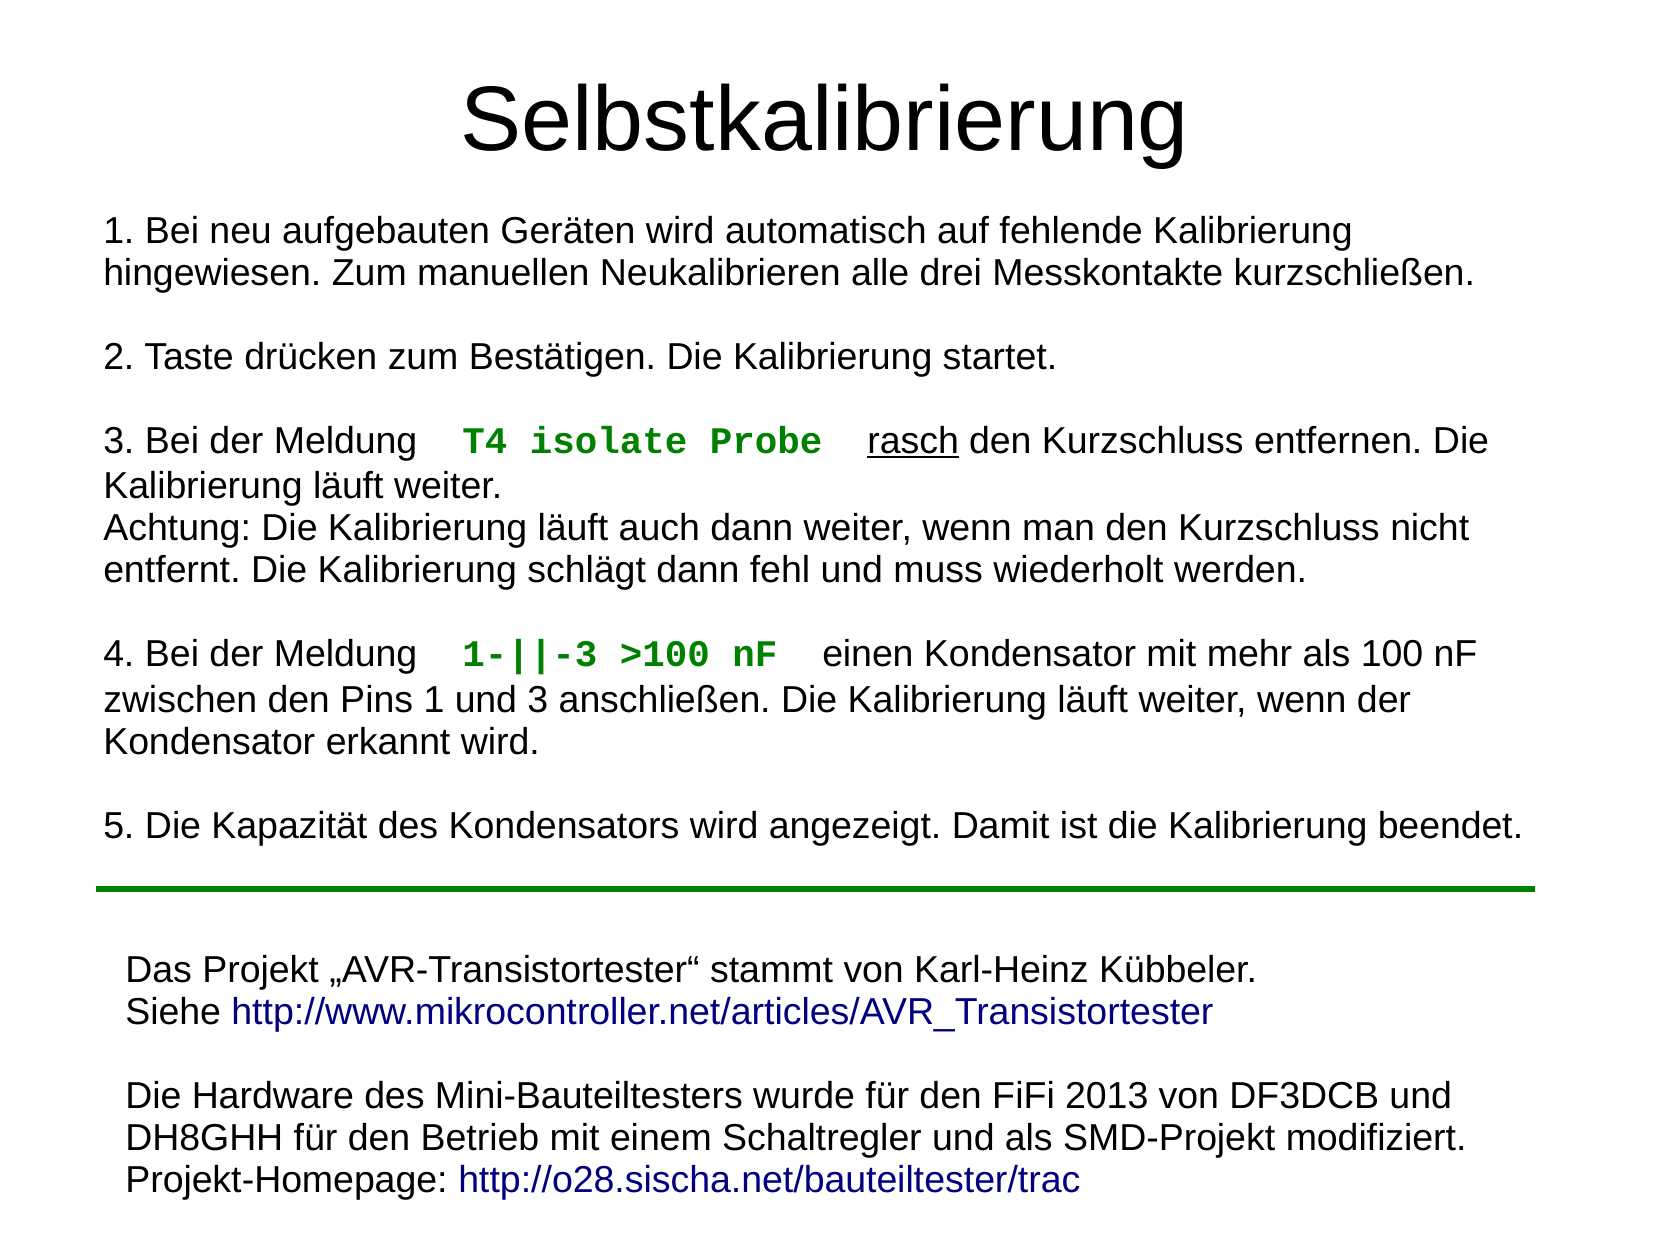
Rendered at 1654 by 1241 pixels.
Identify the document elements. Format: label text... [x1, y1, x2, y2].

text_box Das Projekt „AVR-Transistortester“ stammt von Karl-Heinz Kübbeler. Siehe http://www.mikrocontroller.net/articles/AVR_Transistortester Die Hardware des Mini-Bauteiltesters wurde für den FiFi 2013 von DF3DCB und DH8GHH für den Betrieb mit einem Schaltregler und als SMD-Projekt modifiziert. Projekt-Homepage: http://o28.sischa.net/bauteiltester/trac [110, 941, 1536, 1209]
title Selbstkalibrierung [81, 14, 1570, 222]
text_box 1. Bei neu aufgebauten Geräten wird automatisch auf fehlende Kalibrierung hingewiesen. Zum manuellen Neukalibrieren alle drei Messkontakte kurzschließen. 2. Taste drücken zum Bestätigen. Die Kalibrierung startet. 3. Bei der Meldung T4 isolate Probe rasch den Kurzschluss entfernen. Die Kalibrierung läuft weiter. Achtung: Die Kalibrierung läuft auch dann weiter, wenn man den Kurzschluss nicht entfernt. Die Kalibrierung schlägt dann fehl und muss wiederholt werden. 4. Bei der Meldung 1-||-3 >100 nF einen Kondensator mit mehr als 100 nF zwischen den Pins 1 und 3 anschließen. Die Kalibrierung läuft weiter, wenn der Kondensator erkannt wird. 5. Die Kapazität des Kondensators wird angezeigt. Damit ist die Kalibrierung beendet. [88, 202, 1580, 854]
